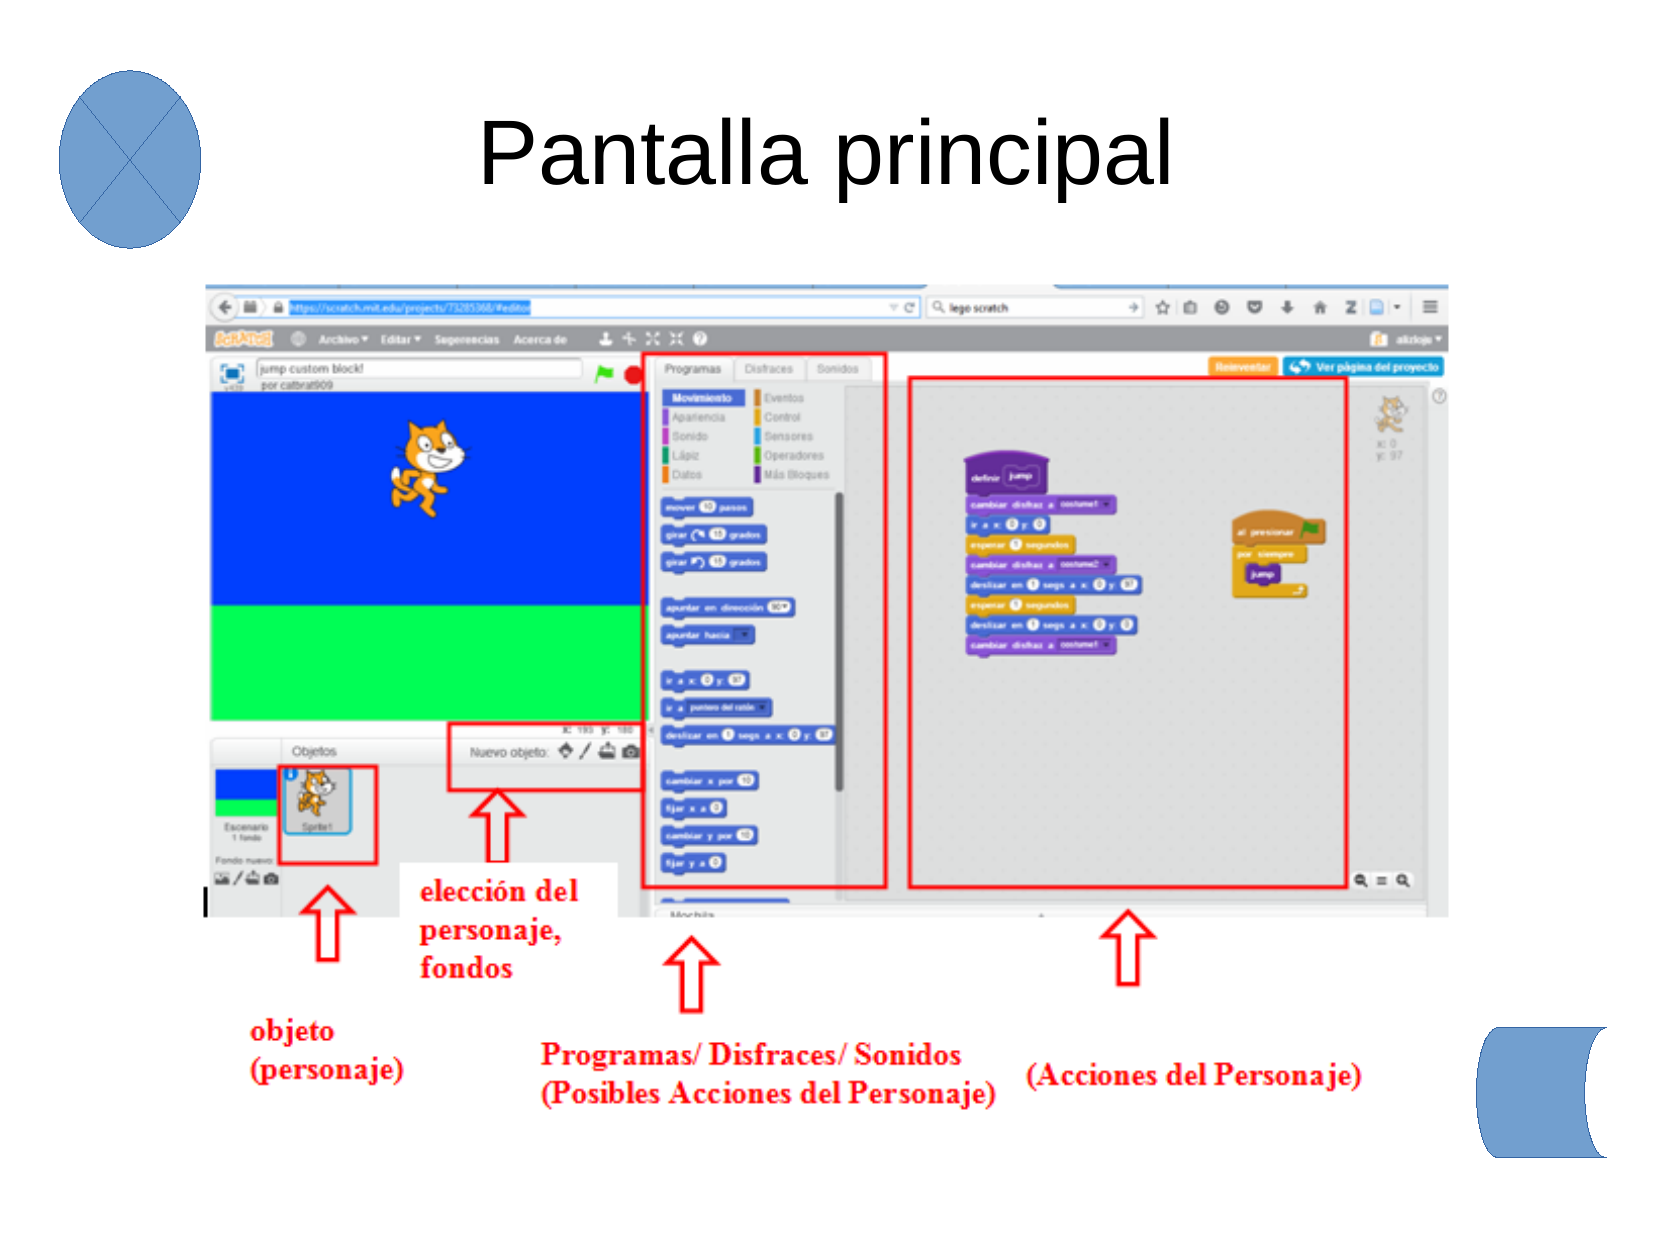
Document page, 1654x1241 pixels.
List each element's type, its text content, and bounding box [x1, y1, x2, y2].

picture [200, 283, 1453, 1134]
title Pantalla principal [82, 49, 1571, 257]
text_box [1476, 1027, 1607, 1158]
text_box [59, 70, 201, 249]
